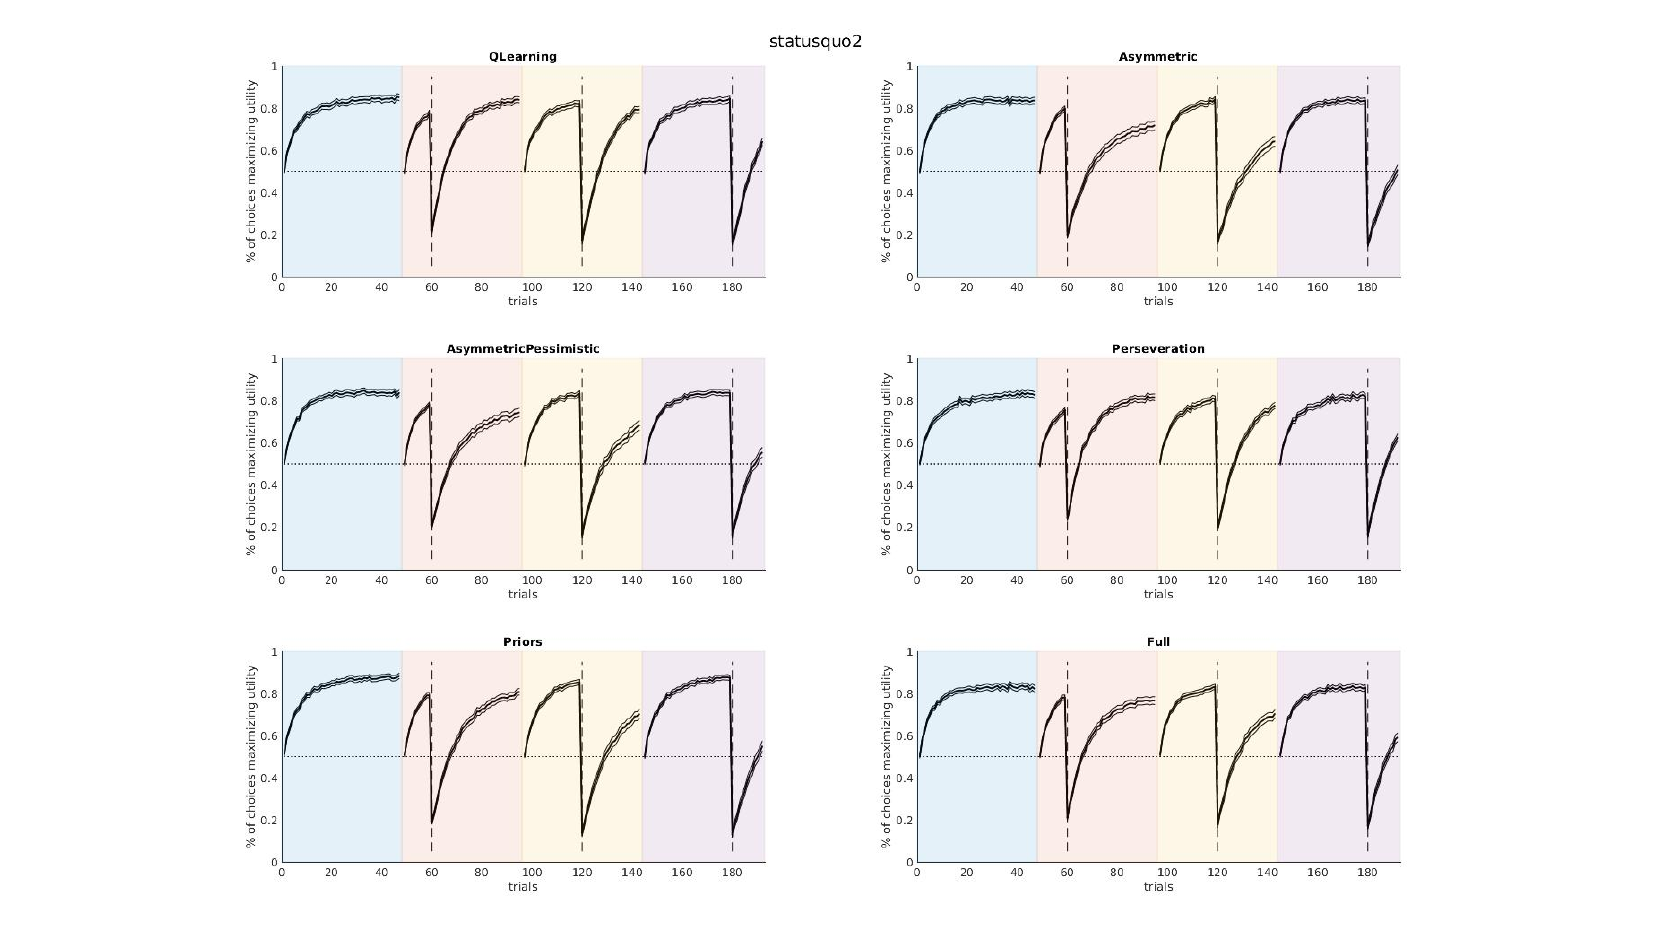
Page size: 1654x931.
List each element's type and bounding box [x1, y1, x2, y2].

picture [94, 0, 1537, 931]
